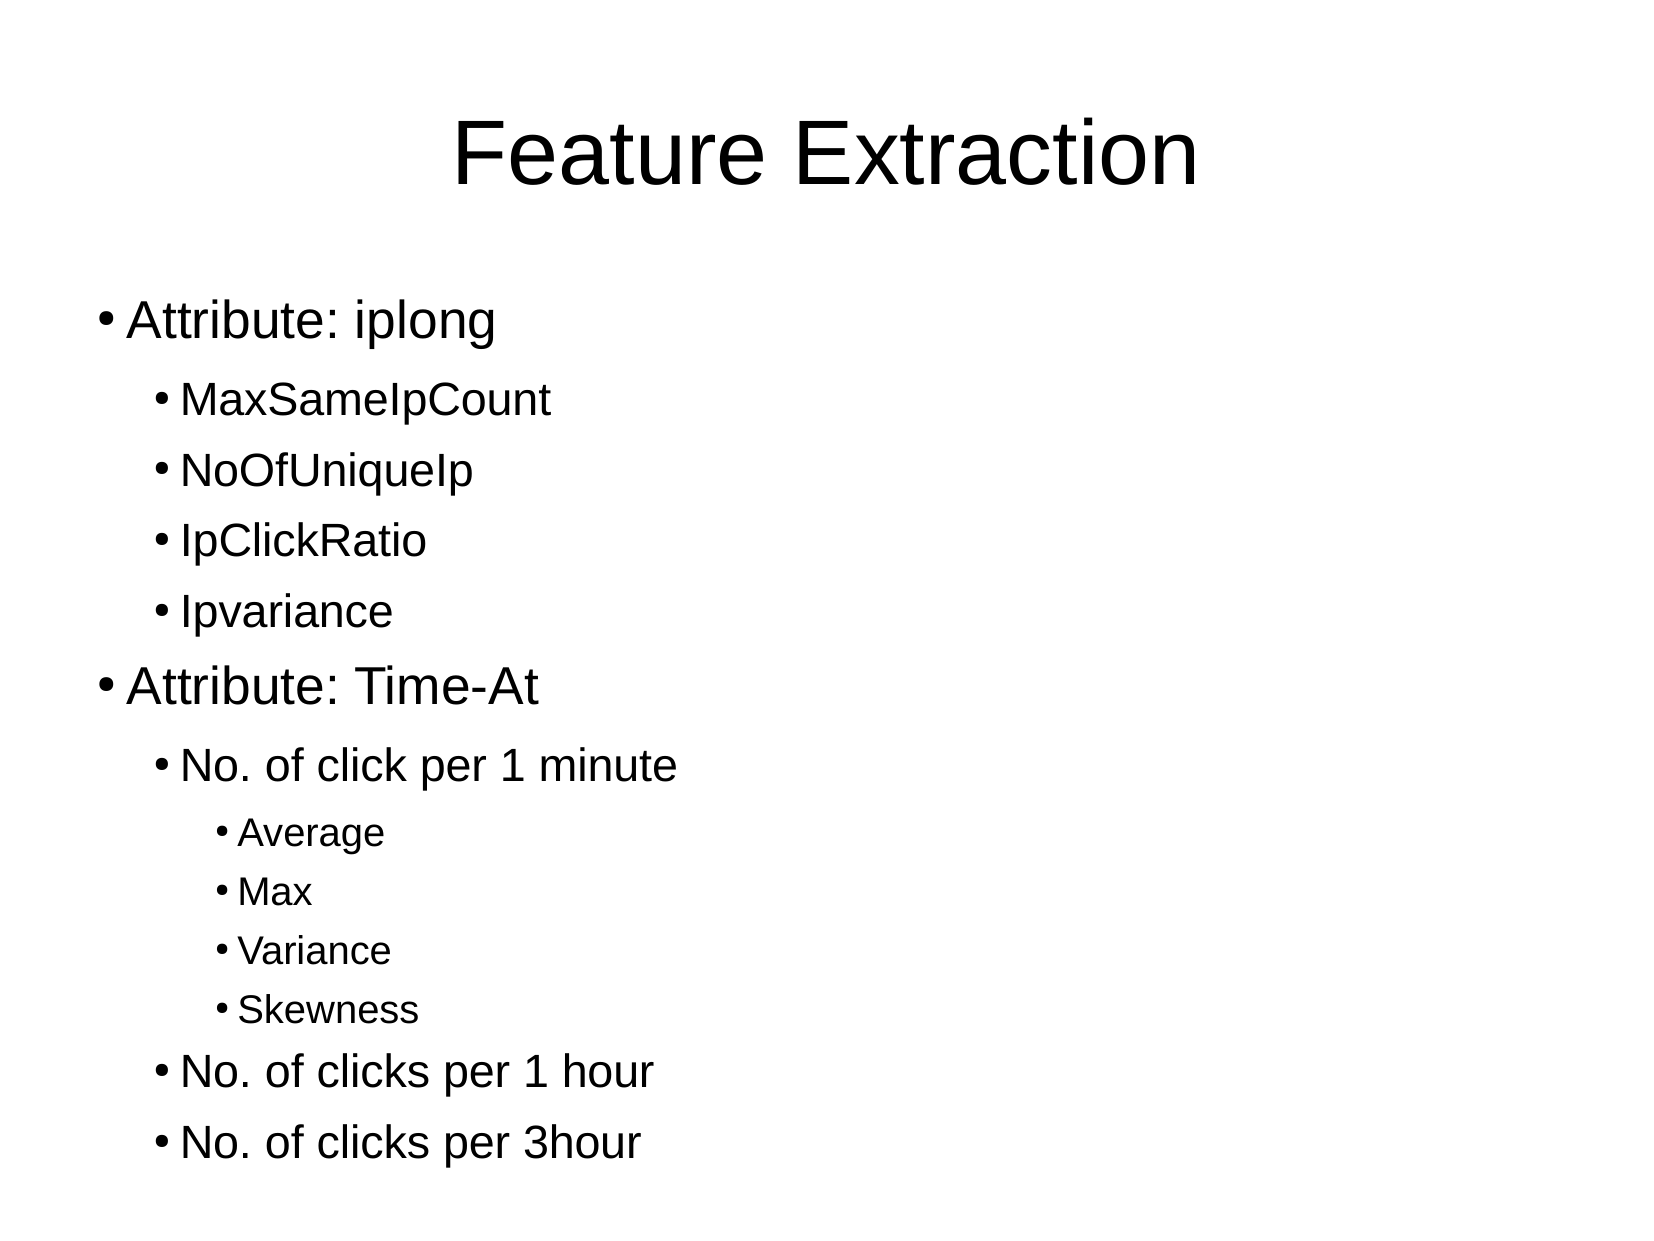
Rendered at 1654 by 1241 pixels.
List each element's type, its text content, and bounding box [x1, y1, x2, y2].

title Feature Extraction [82, 49, 1571, 257]
list Attribute: iplong MaxSameIpCount NoOfUniqueIp IpClickRatio Ipvariance Attribute: Time-At No. of click per 1 minute Average Max Variance Skewness No. of clicks per 1 hour No. of clicks per 3hour [82, 290, 1571, 1170]
